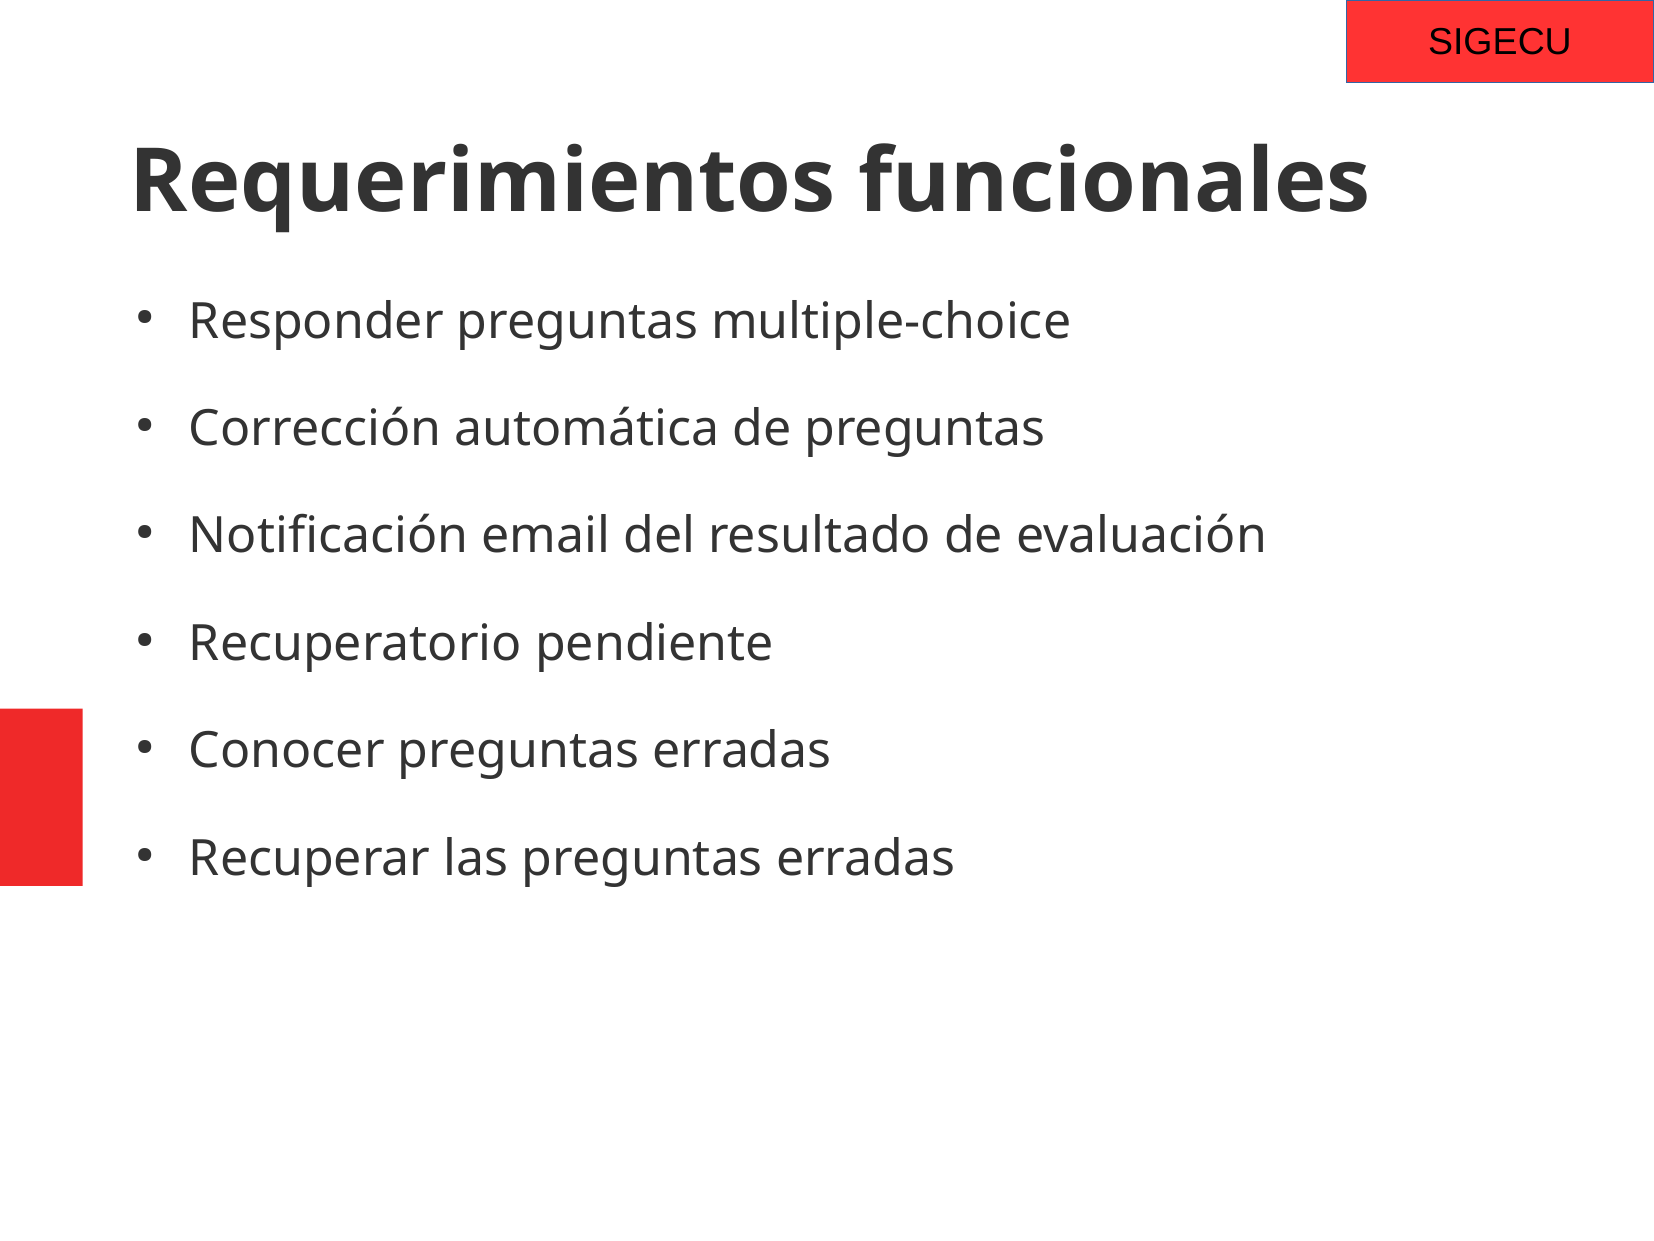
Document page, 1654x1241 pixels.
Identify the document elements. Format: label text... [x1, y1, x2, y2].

text_box SIGECU [1346, 0, 1654, 83]
title Requerimientos funcionales [129, 59, 1536, 296]
list Responder preguntas multiple-choice Corrección automática de preguntas Notificación email del resultado de evaluación Recuperatorio pendiente Conocer preguntas erradas Recuperar las preguntas erradas [118, 284, 1524, 1004]
